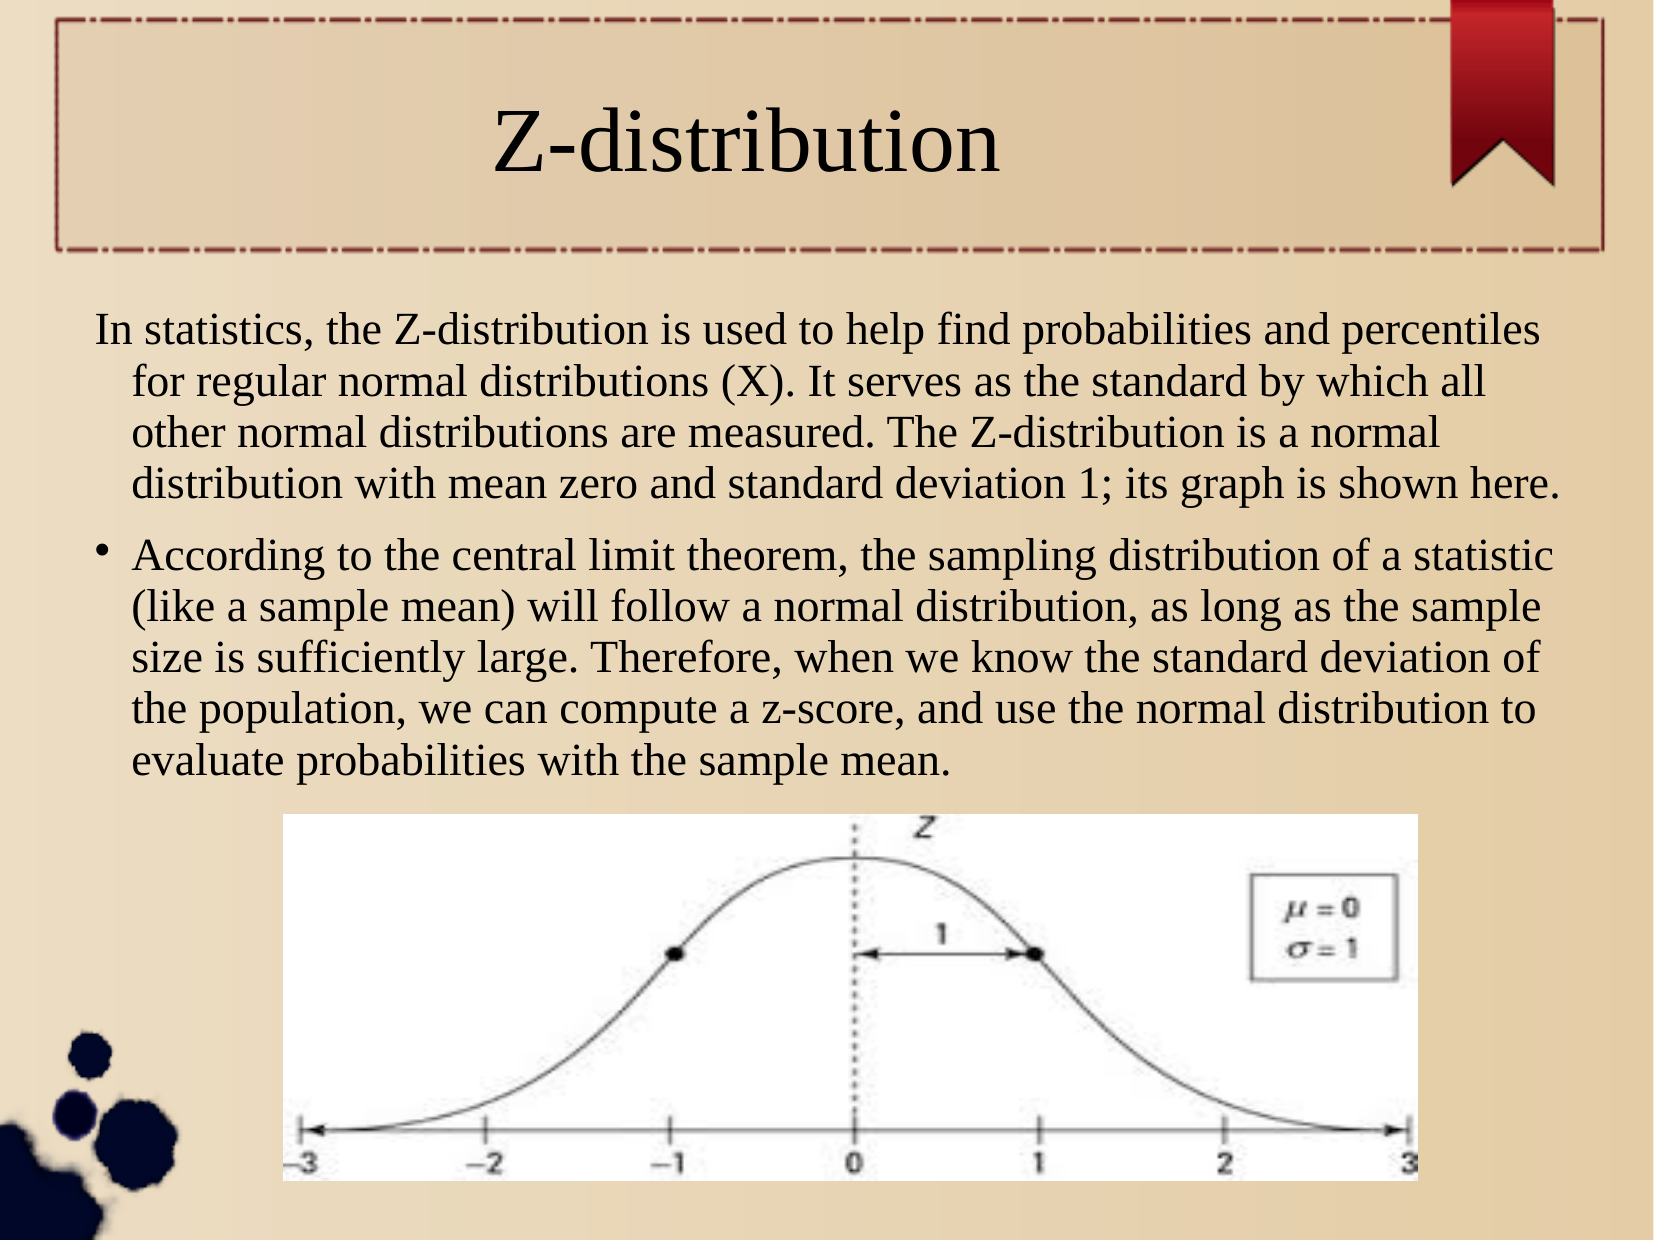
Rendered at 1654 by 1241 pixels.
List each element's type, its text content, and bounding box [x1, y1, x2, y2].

picture [0, 0, 1654, 1240]
list In statistics, the Z-distribution is used to help find probabilities and percentiles for regular normal distributions (X). It serves as the standard by which all other normal distributions are measured. The Z-distribution is a normal distribution with mean zero and standard deviation 1; its graph is shown here. According to the central limit theorem, the sampling distribution of a statistic (like a sample mean) will follow a normal distribution, as long as the sample size is sufficiently large. Therefore, when we know the standard deviation of the population, we can compute a z-score, and use the normal distribution to evaluate probabilities with the sample mean. [82, 299, 1571, 839]
title Z-distribution [82, 47, 1412, 229]
